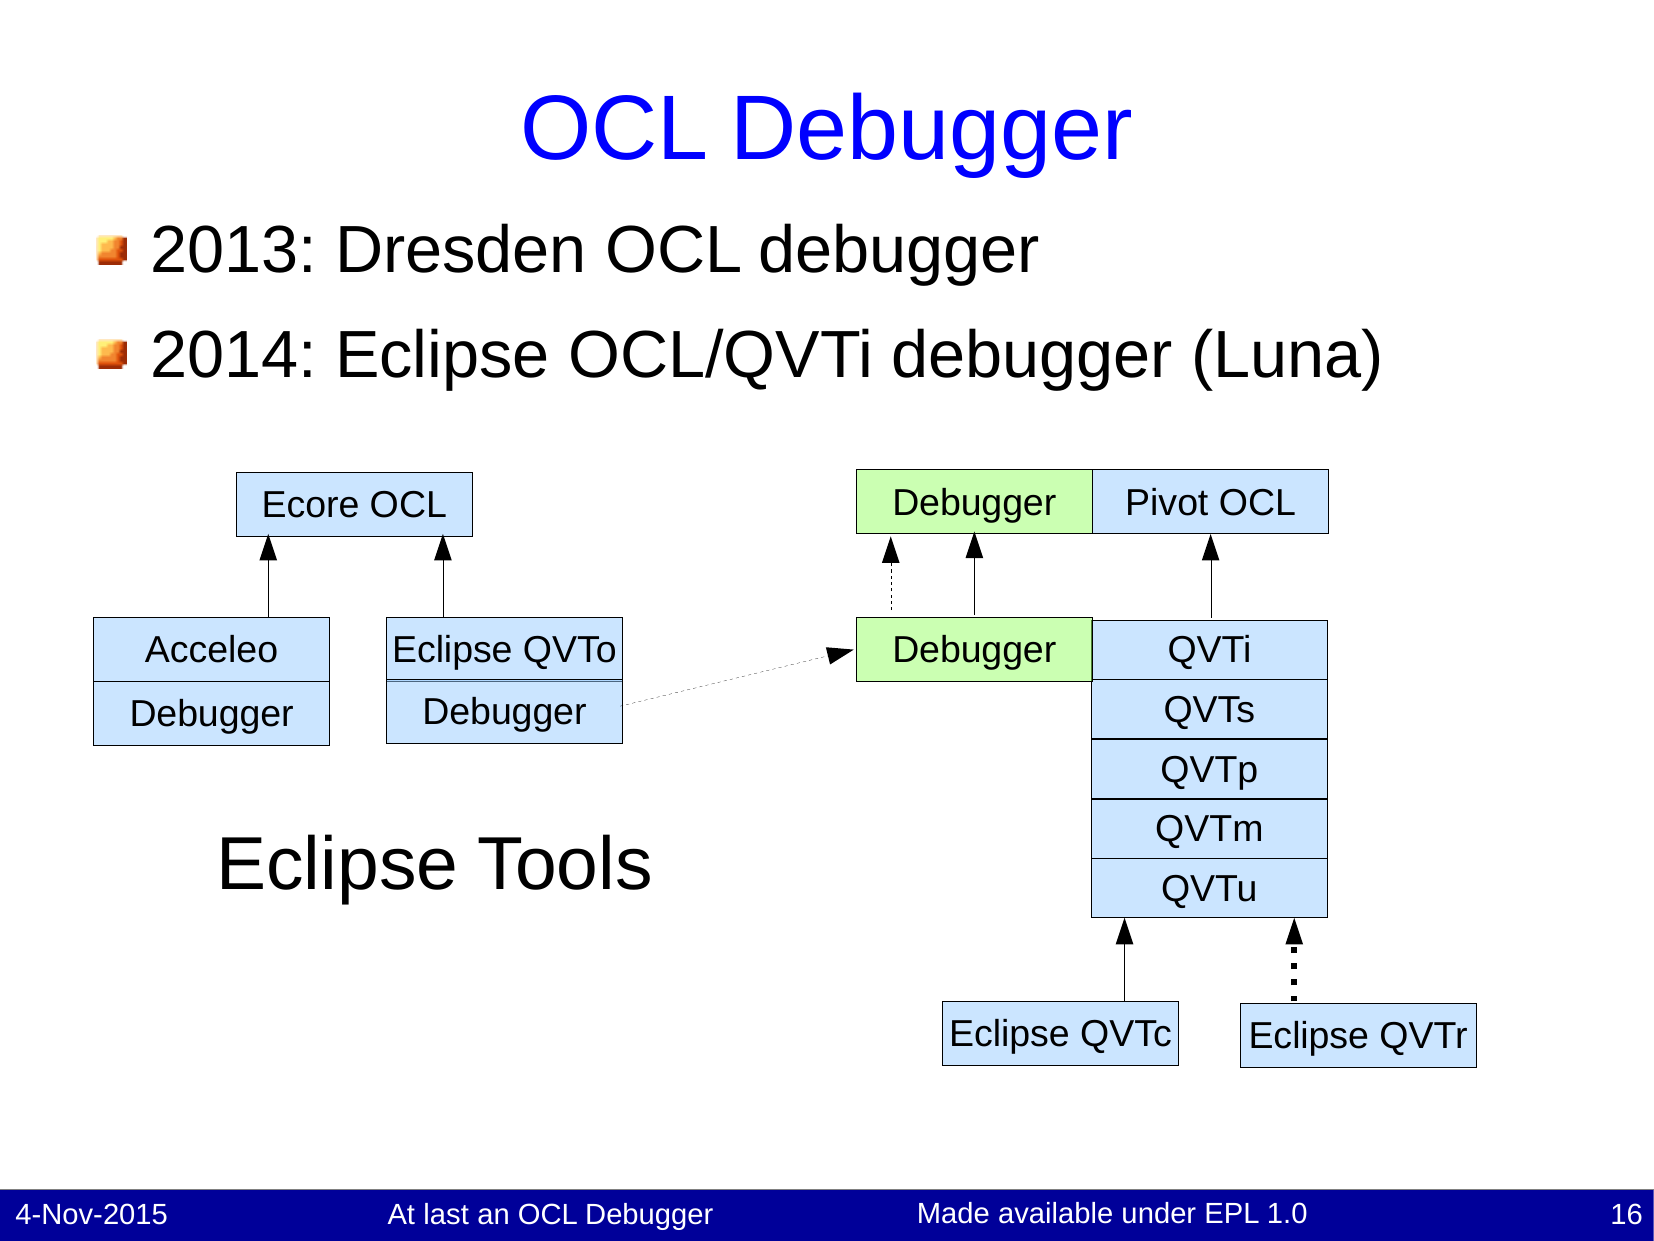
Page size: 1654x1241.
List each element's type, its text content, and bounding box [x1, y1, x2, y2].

text_box QVTi [1093, 620, 1328, 679]
text_box Eclipse QVTo [386, 617, 623, 679]
text_box Debugger [856, 617, 1093, 682]
text_box Pivot OCL [1093, 469, 1329, 534]
text_box Acceleo [93, 617, 330, 681]
text_box QVTp [1091, 739, 1328, 799]
text_box Debugger [386, 679, 623, 744]
title OCL Debugger [82, 49, 1571, 207]
text_box QVTu [1091, 858, 1328, 918]
text_box QVTm [1091, 799, 1328, 858]
text_box Ecore OCL [236, 472, 473, 537]
text_box Eclipse Tools [201, 814, 788, 914]
list 2013: Dresden OCL debugger 2014: Eclipse OCL/QVTi debugger (Luna) [79, 212, 1568, 1031]
text_box Eclipse QVTr [1240, 1003, 1477, 1068]
text_box QVTs [1091, 679, 1328, 739]
text_box Eclipse QVTc [942, 1001, 1179, 1066]
text_box Debugger [93, 681, 330, 746]
text_box Debugger [856, 469, 1093, 534]
